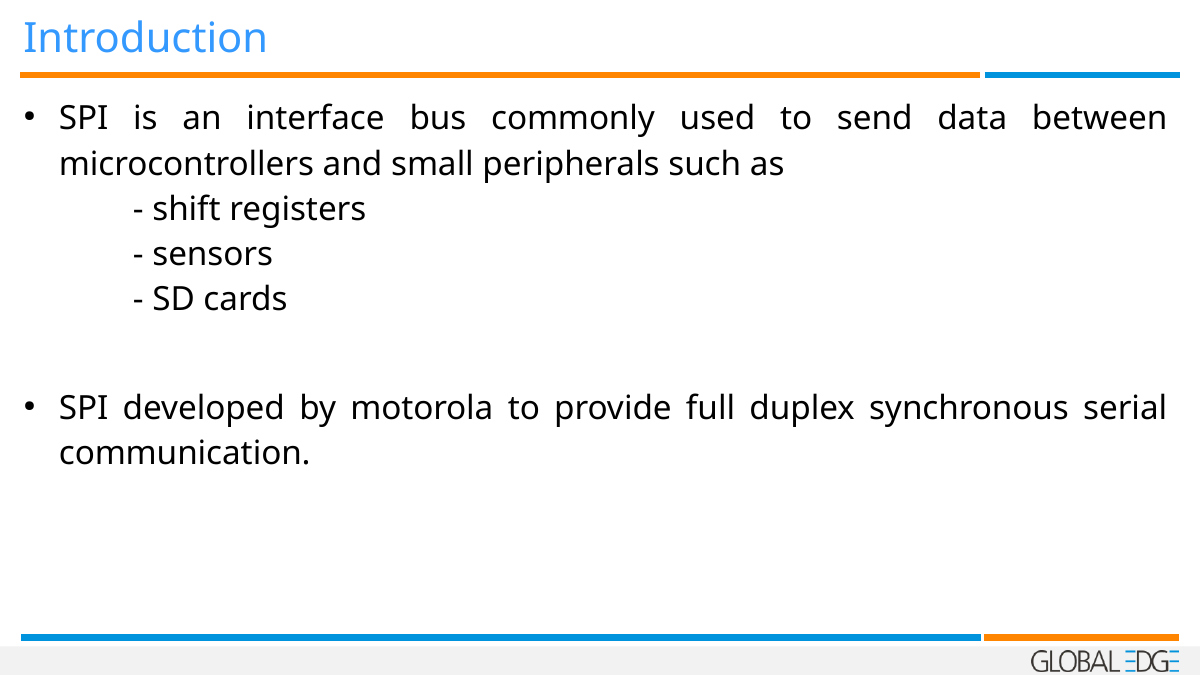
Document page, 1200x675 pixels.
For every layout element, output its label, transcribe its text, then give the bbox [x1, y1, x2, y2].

subtitle SPI is an interface bus commonly used to send data between microcontrollers and small peripherals such as - shift registers - sensors - SD cards SPI developed by motorola to provide full duplex synchronous serial communication. [23, 94, 1170, 615]
picture [1031, 650, 1179, 672]
title Introduction [12, 9, 1088, 63]
